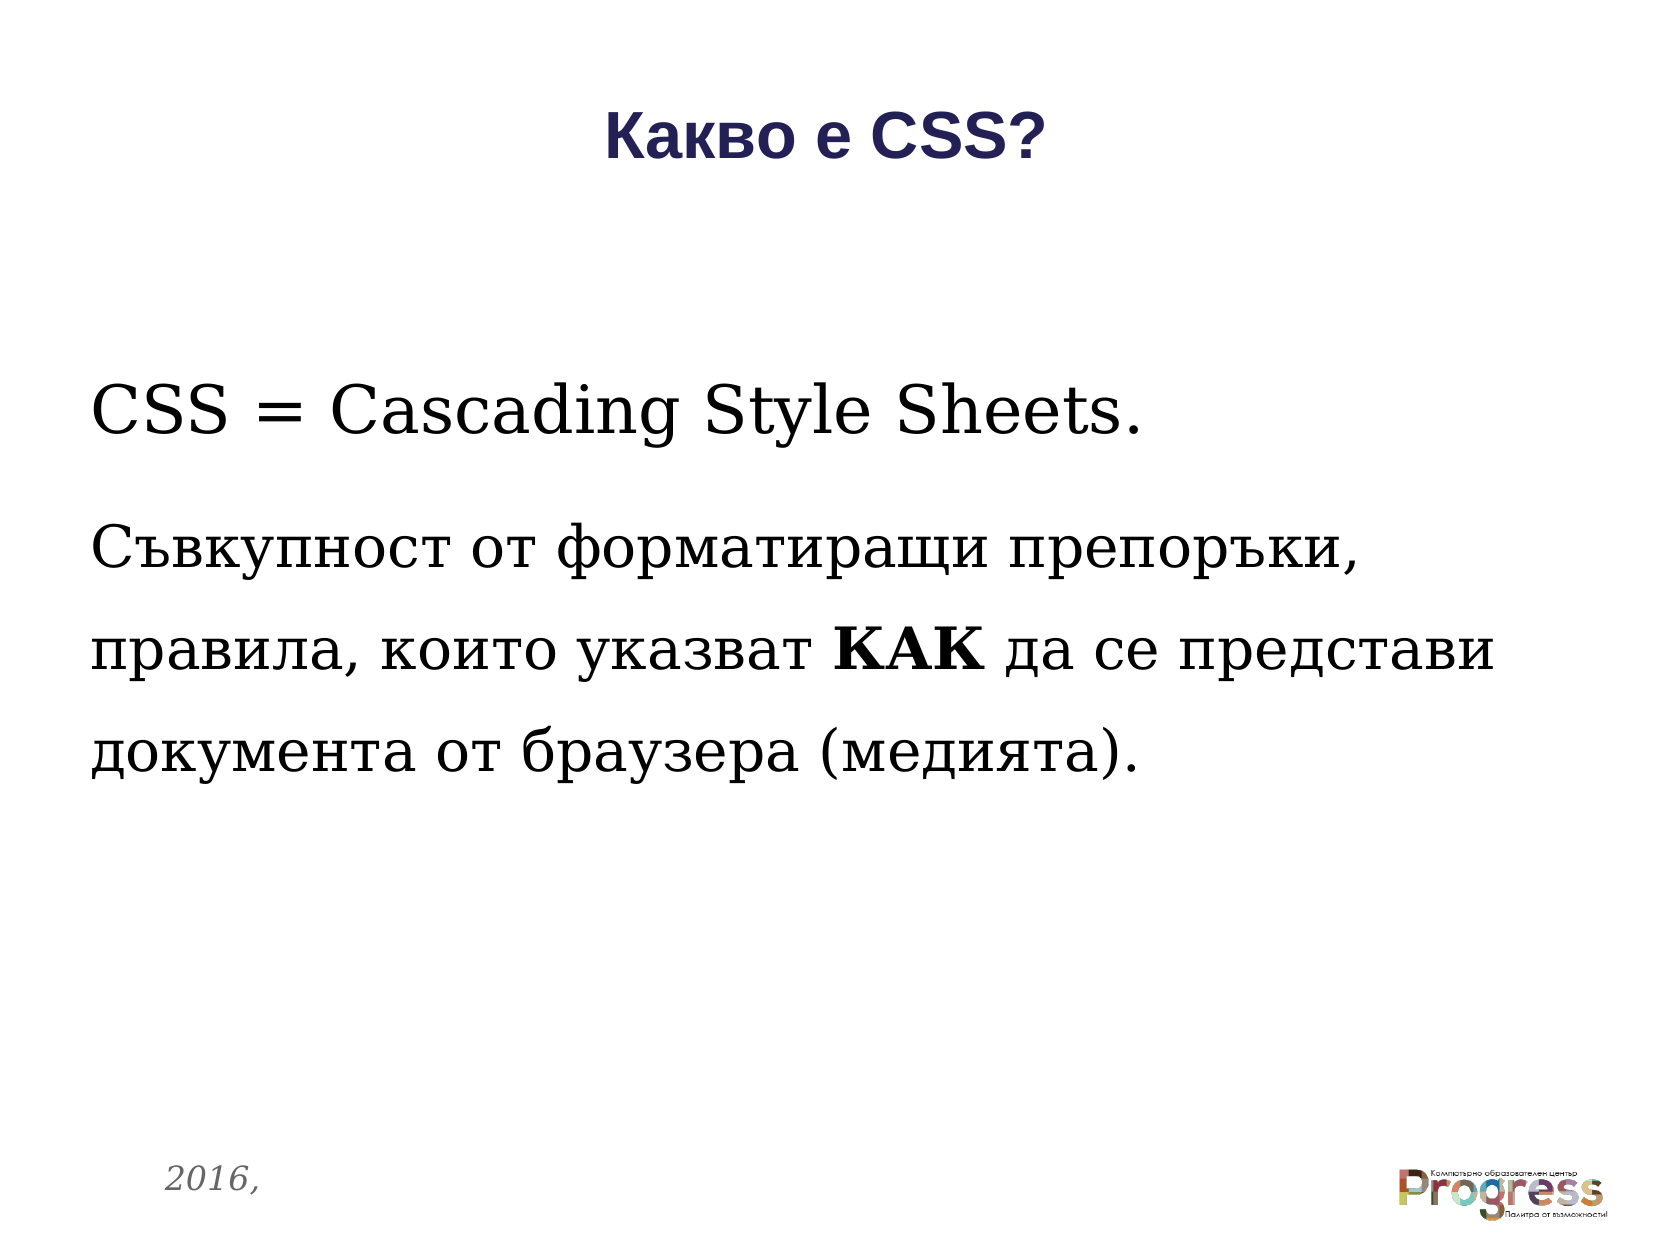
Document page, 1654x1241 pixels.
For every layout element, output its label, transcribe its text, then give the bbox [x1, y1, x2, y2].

text_box 2016, Ива Е. Попова [150, 1152, 586, 1201]
title Какво е CSS? [82, 55, 1571, 216]
picture [1399, 1168, 1613, 1221]
list CSS = Cascading Style Sheets. Съвкупност от форматиращи препоръки, правила, които указват КАК да се представи документа от браузера (медията). [90, 225, 1531, 1036]
